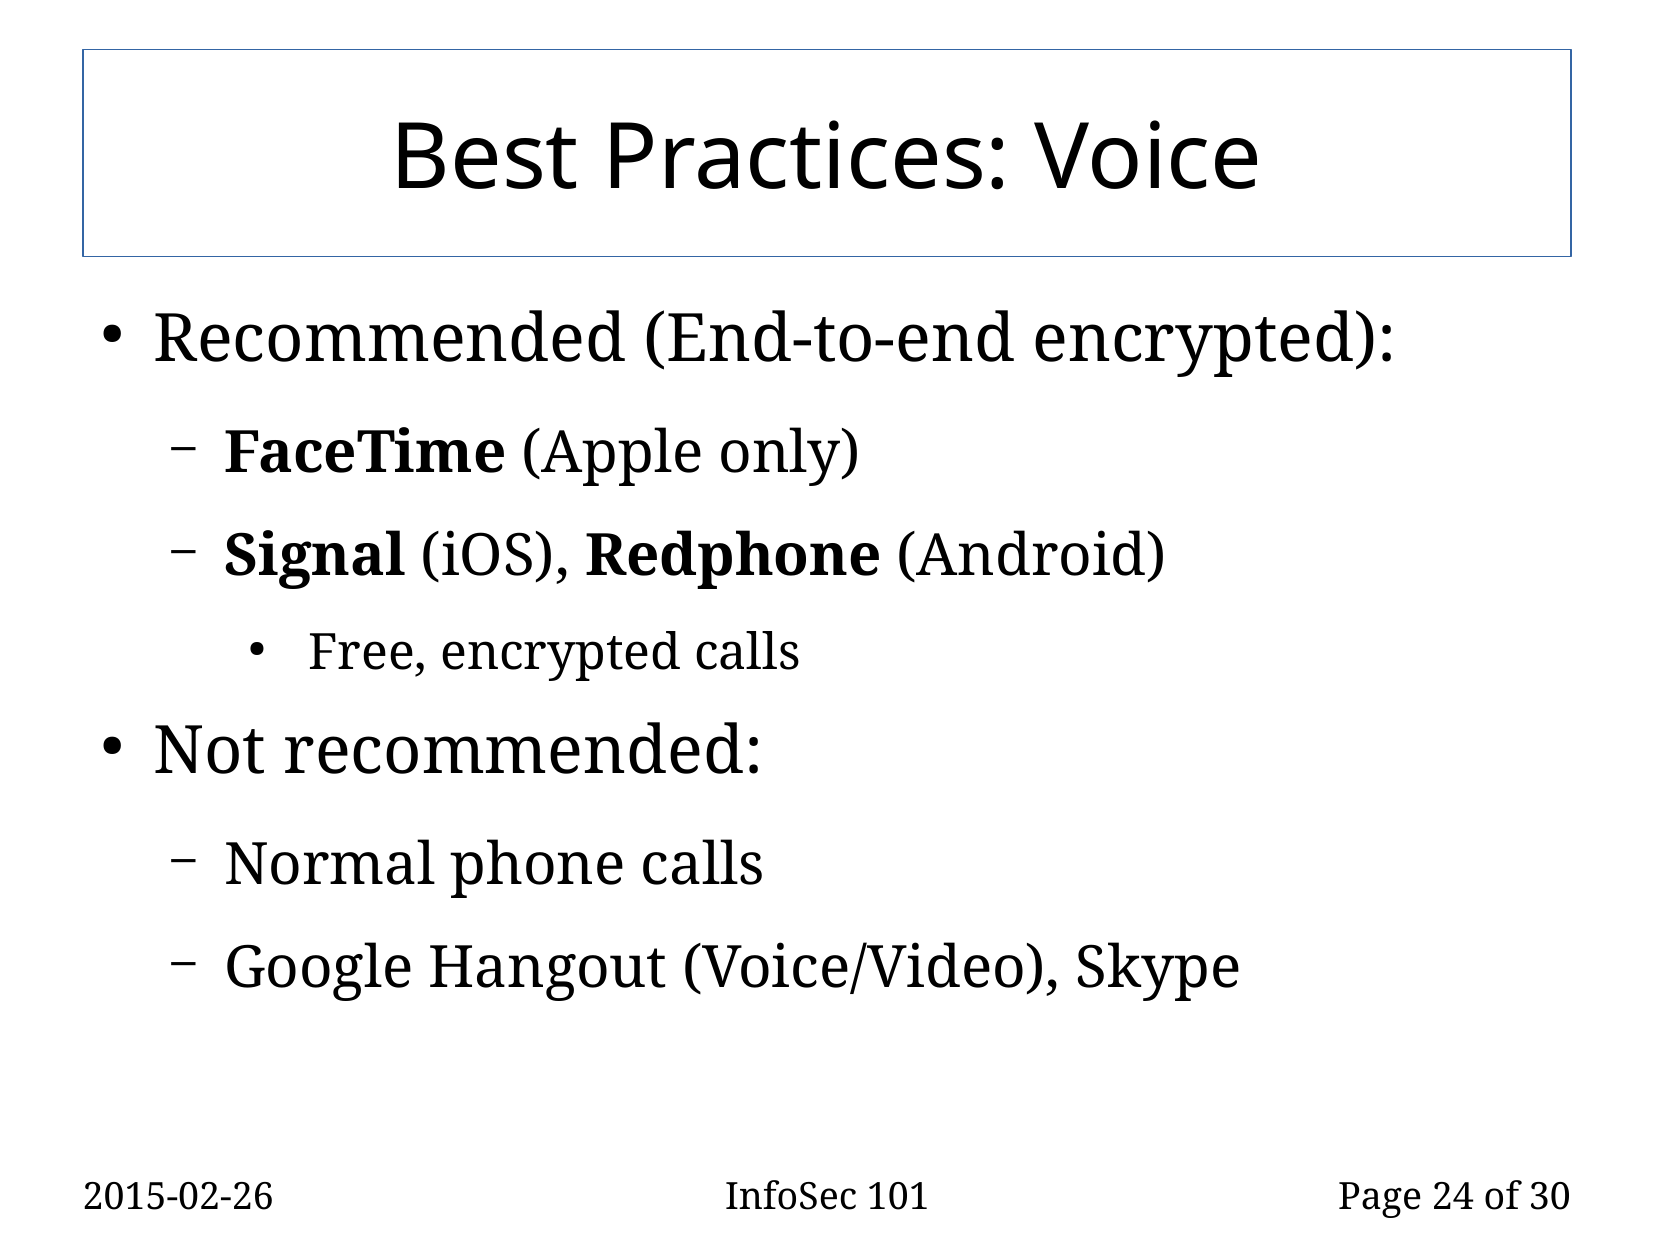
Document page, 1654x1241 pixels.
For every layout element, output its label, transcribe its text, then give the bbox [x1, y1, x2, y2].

title Best Practices: Voice [82, 49, 1571, 257]
list Recommended (End-to-end encrypted): FaceTime (Apple only) Signal (iOS), Redphone (Android) Free, encrypted calls Not recommended: Normal phone calls Google Hangout (Voice/Video), Skype [82, 290, 1571, 1126]
